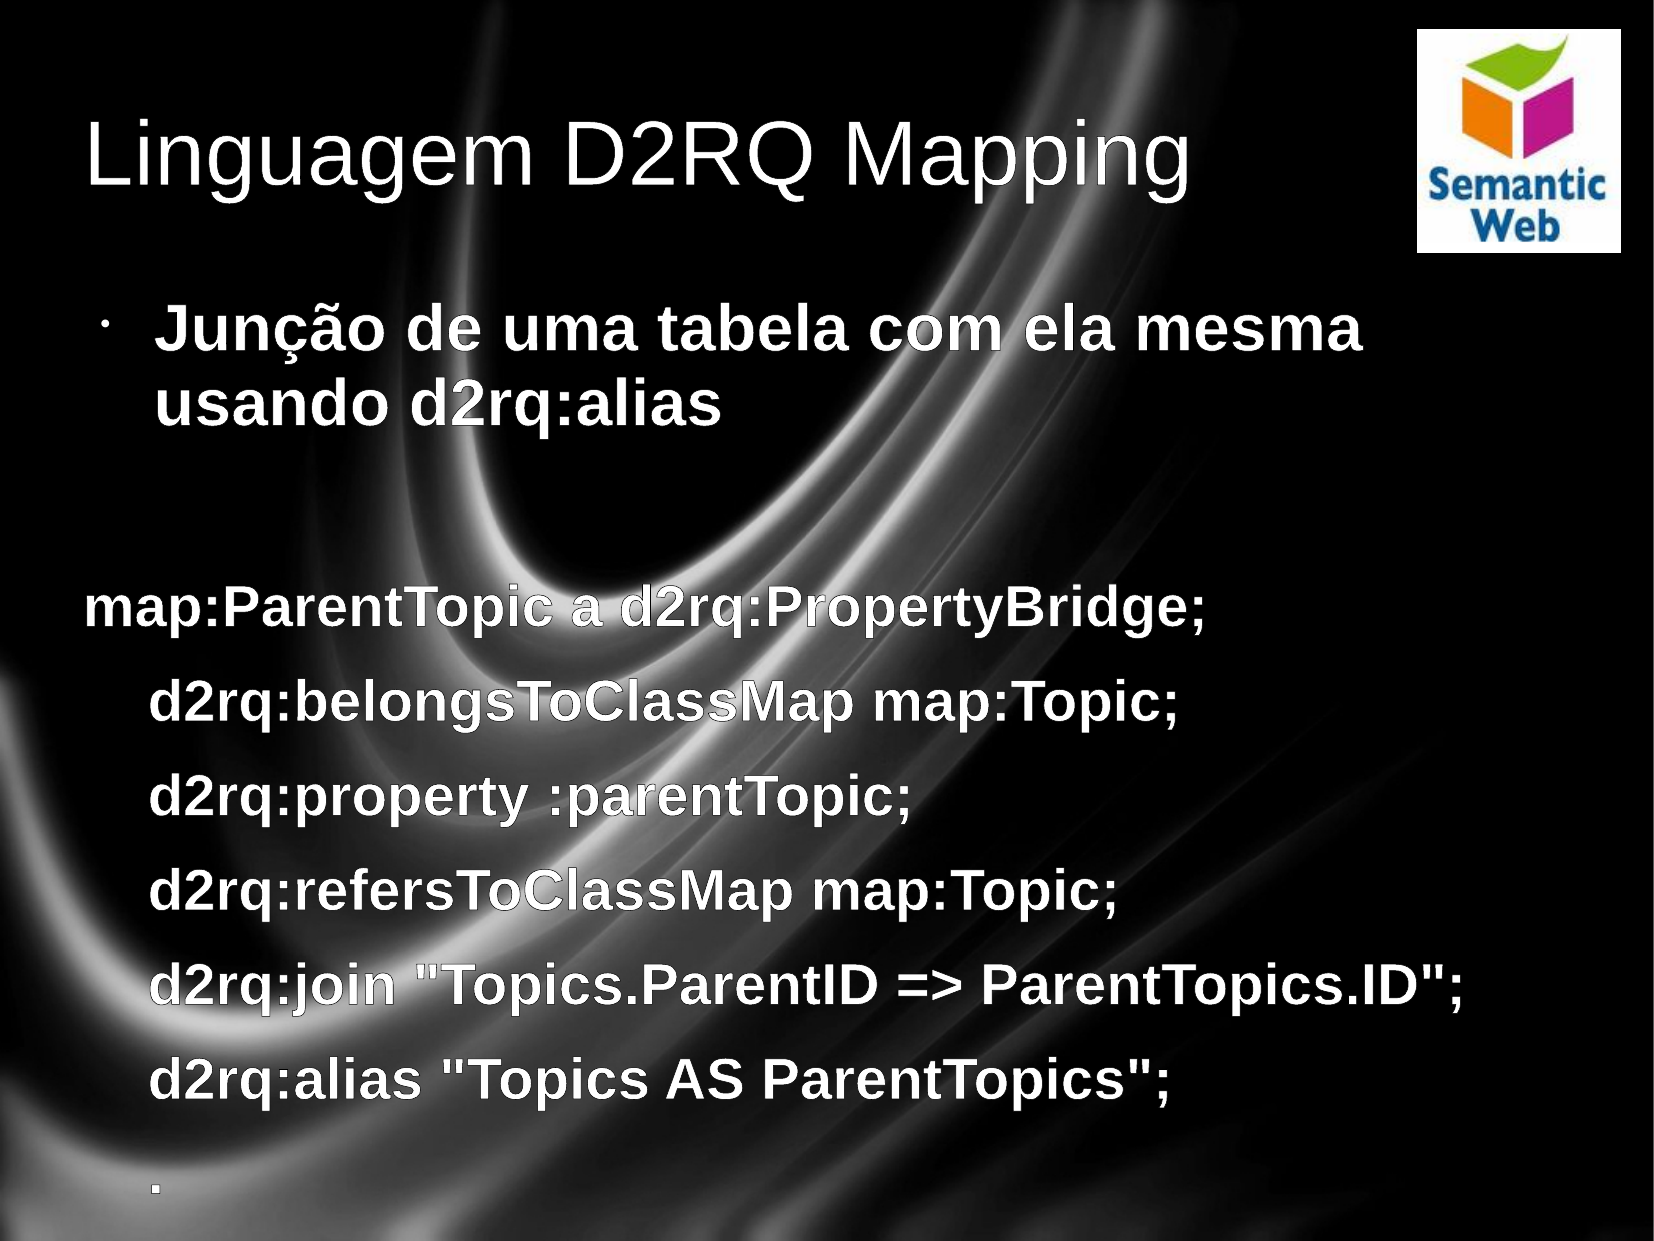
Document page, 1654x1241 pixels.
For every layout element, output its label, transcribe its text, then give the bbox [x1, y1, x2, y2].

title Linguagem D2RQ Mapping [82, 49, 1359, 257]
picture [0, 0, 1654, 1241]
list Junção de uma tabela com ela mesma usando d2rq:alias map:ParentTopic a d2rq:PropertyBridge; d2rq:belongsToClassMap map:Topic; d2rq:property :parentTopic; d2rq:refersToClassMap map:Topic; d2rq:join "Topics.ParentID => ParentTopics.ID"; d2rq:alias "Topics AS ParentTopics"; . [82, 290, 1571, 1217]
